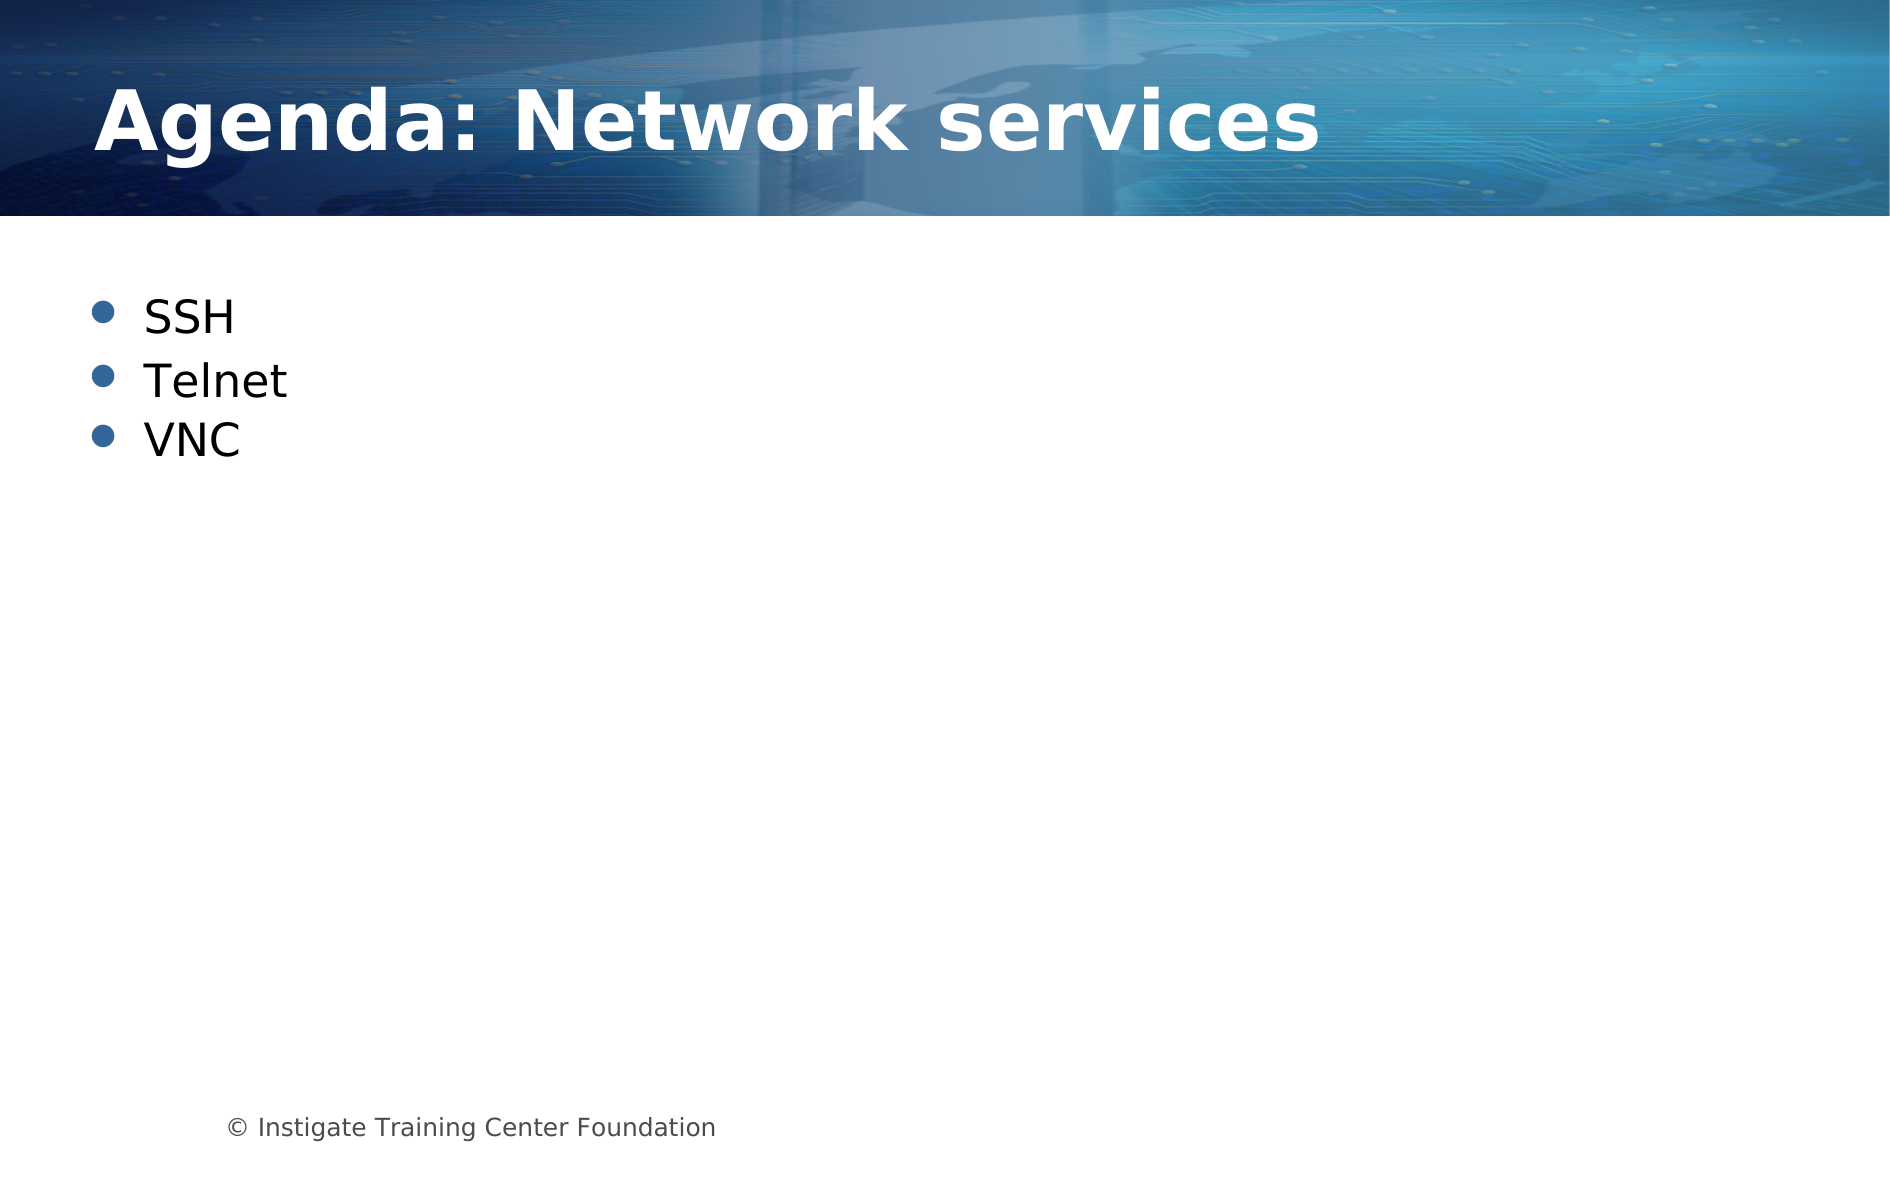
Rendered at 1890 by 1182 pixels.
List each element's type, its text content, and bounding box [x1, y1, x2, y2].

picture [0, 0, 1890, 216]
title Agenda: Network services [94, 47, 1793, 217]
list SSH Telnet VNC [88, 280, 1838, 1106]
